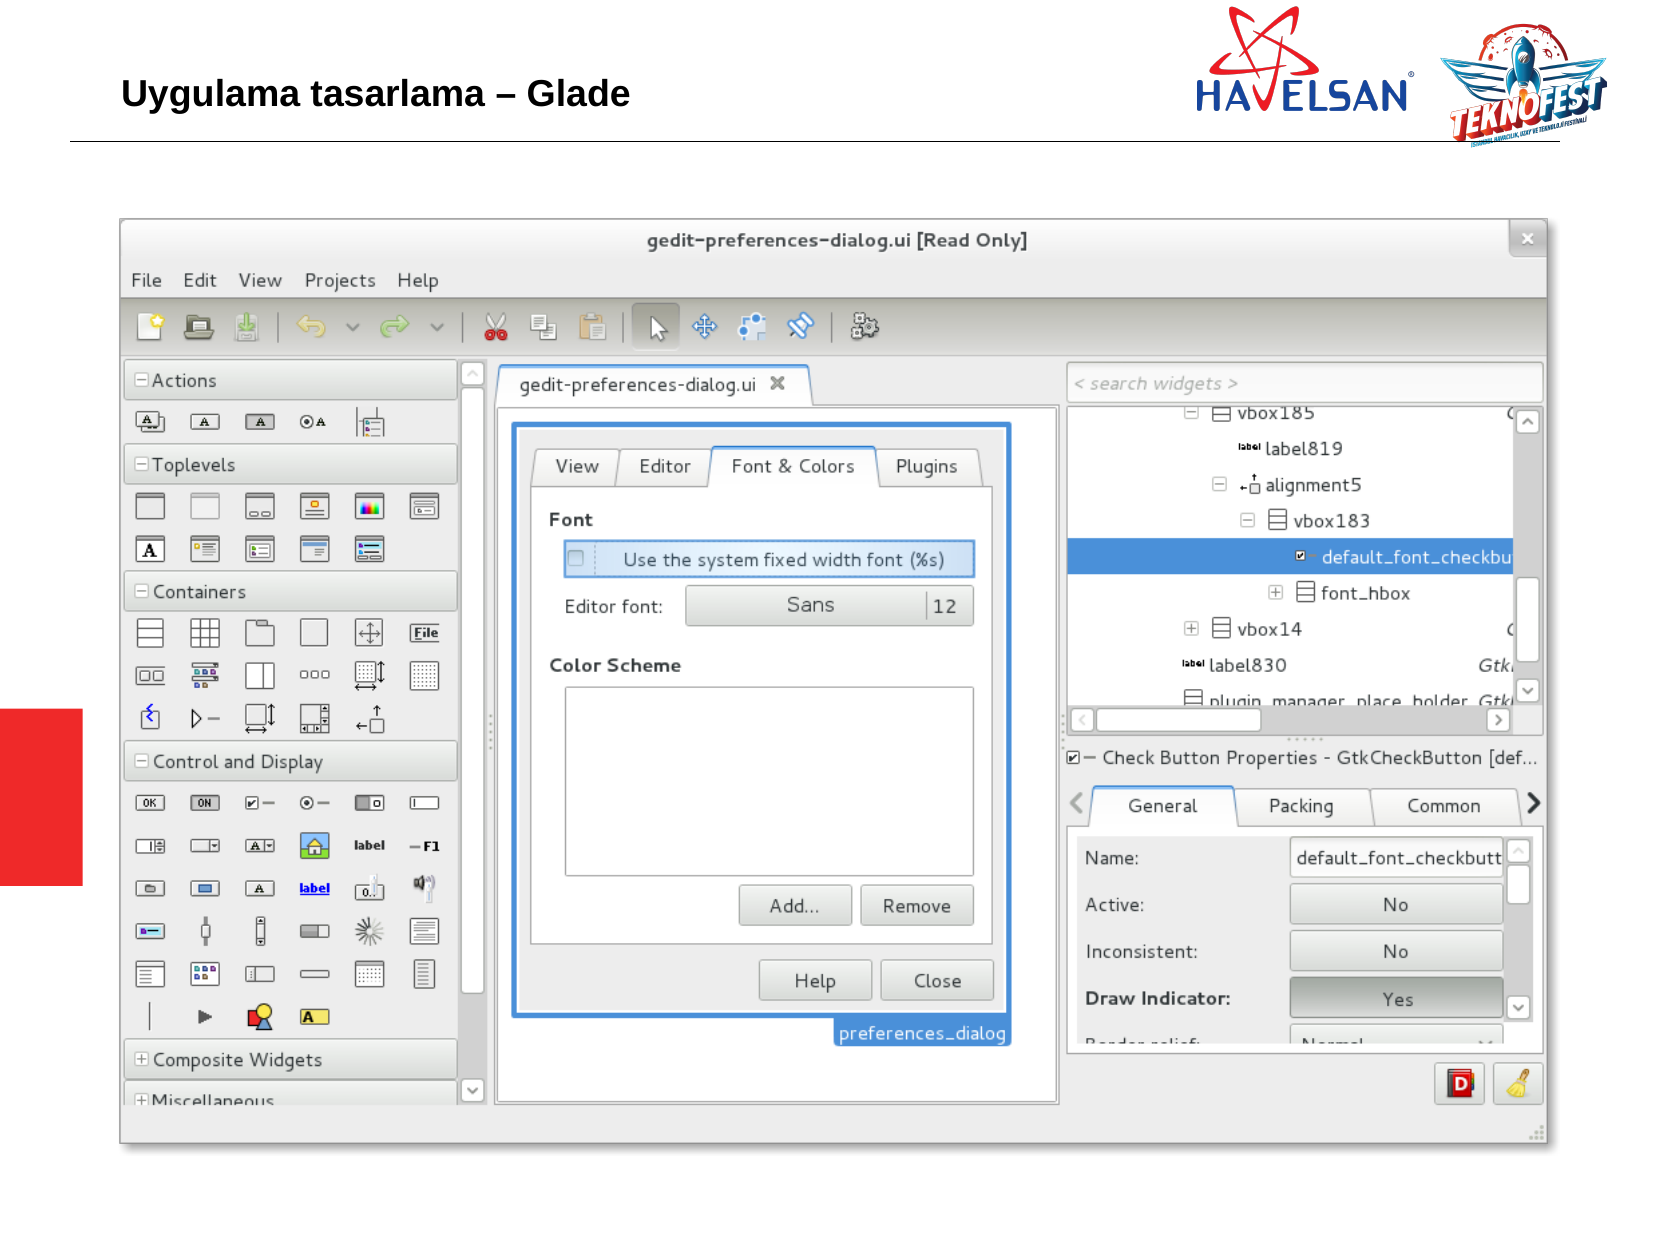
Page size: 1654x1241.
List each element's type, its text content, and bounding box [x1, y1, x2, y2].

picture [1195, 2, 1630, 154]
text_box Uygulama tasarlama – Glade [106, 65, 1536, 122]
picture [113, 212, 1560, 1156]
